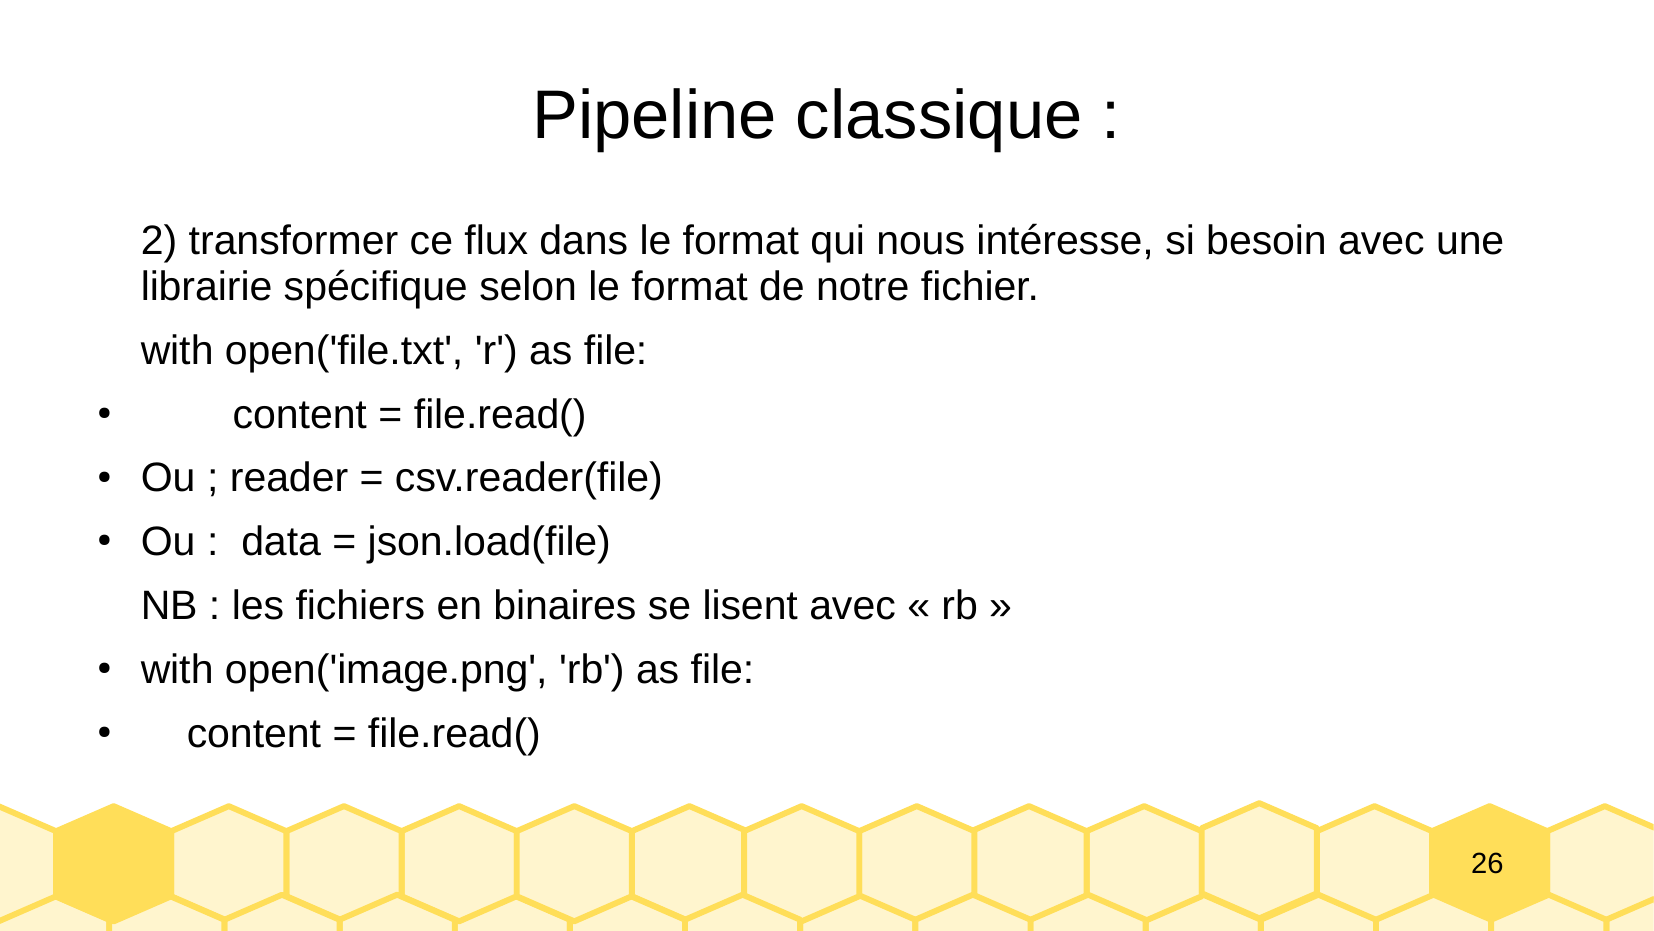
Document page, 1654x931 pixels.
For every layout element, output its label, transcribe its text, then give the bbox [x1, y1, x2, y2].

title Pipeline classique : [82, 37, 1571, 193]
list 2) transformer ce flux dans le format qui nous intéresse, si besoin avec une librairie spécifique selon le format de notre fichier. with open('file.txt', 'r') as file: content = file.read() Ou ; reader = csv.reader(file) Ou : data = json.load(file) NB : les fichiers en binaires se lisent avec « rb » with open('image.png', 'rb') as file: content = file.read() [82, 217, 1571, 758]
